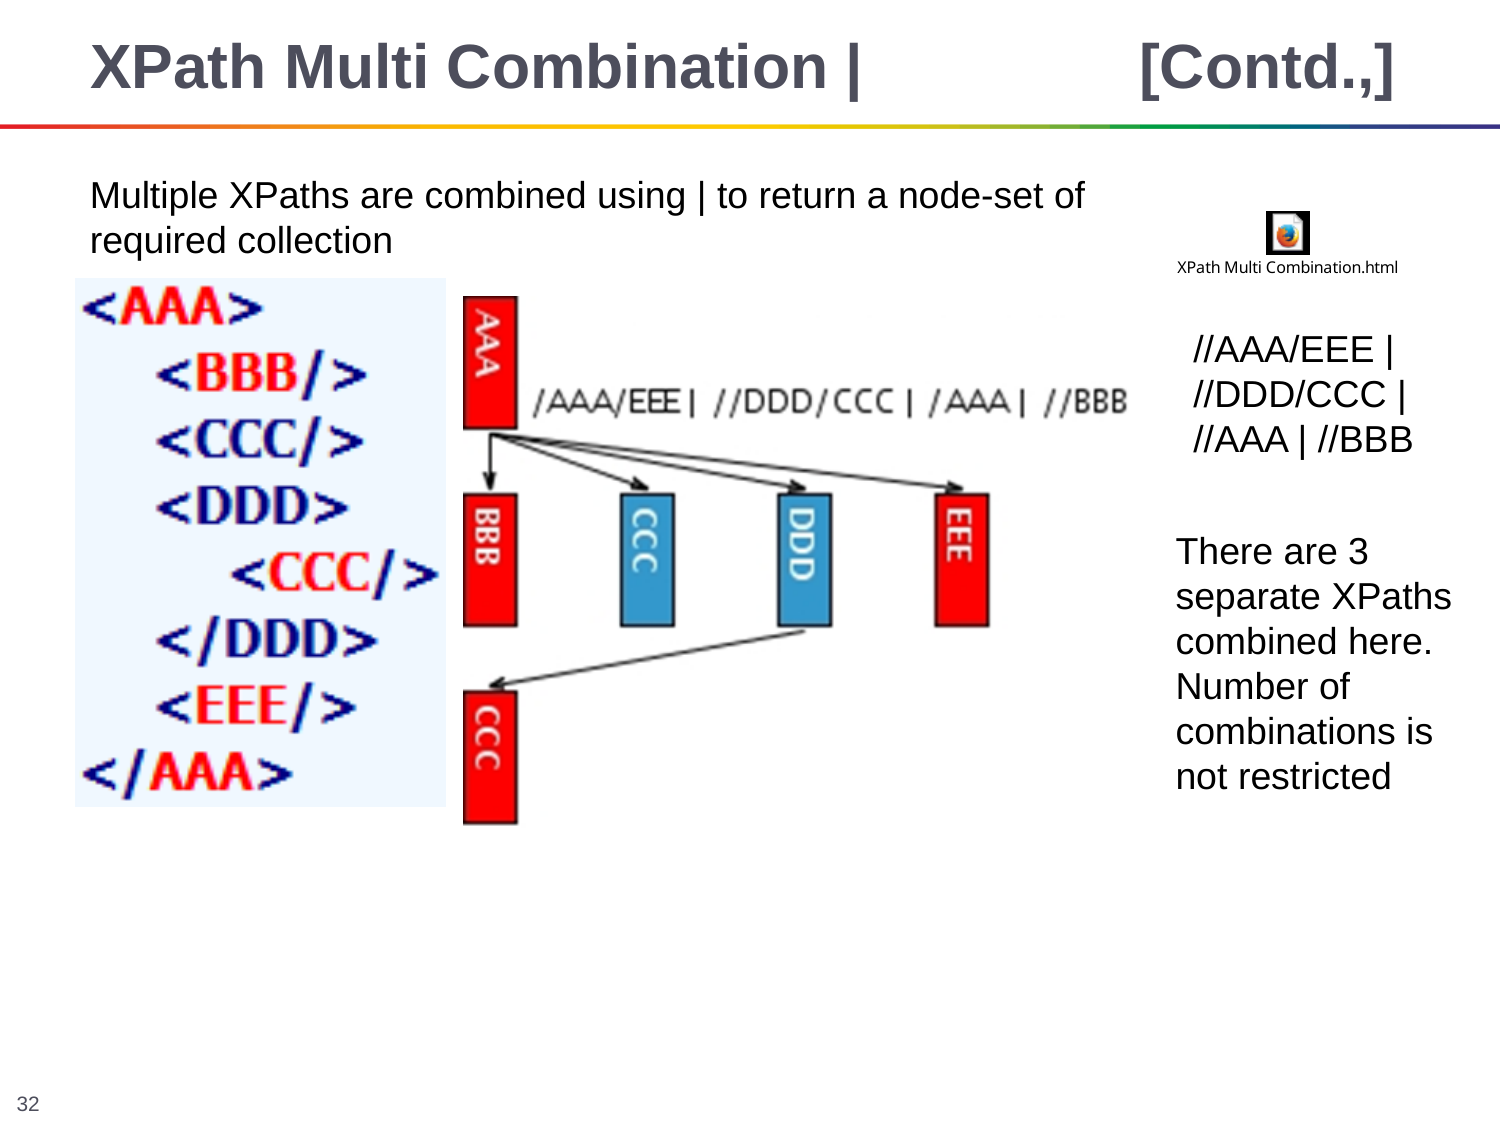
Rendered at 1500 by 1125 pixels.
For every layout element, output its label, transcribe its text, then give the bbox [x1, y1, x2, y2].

text_box There are 3 separate XPaths combined here. Number of combinations is not restricted [1160, 519, 1500, 805]
title XPath Multi Combination | [Contd.,] [75, 17, 1425, 109]
text_box Multiple XPaths are combined using | to return a node-set of required collection [74, 163, 1179, 268]
picture [463, 296, 1136, 829]
chart [1151, 211, 1425, 283]
picture [75, 278, 446, 807]
text_box //AAA/EEE | //DDD/CCC | //AAA | //BBB [1178, 318, 1500, 468]
